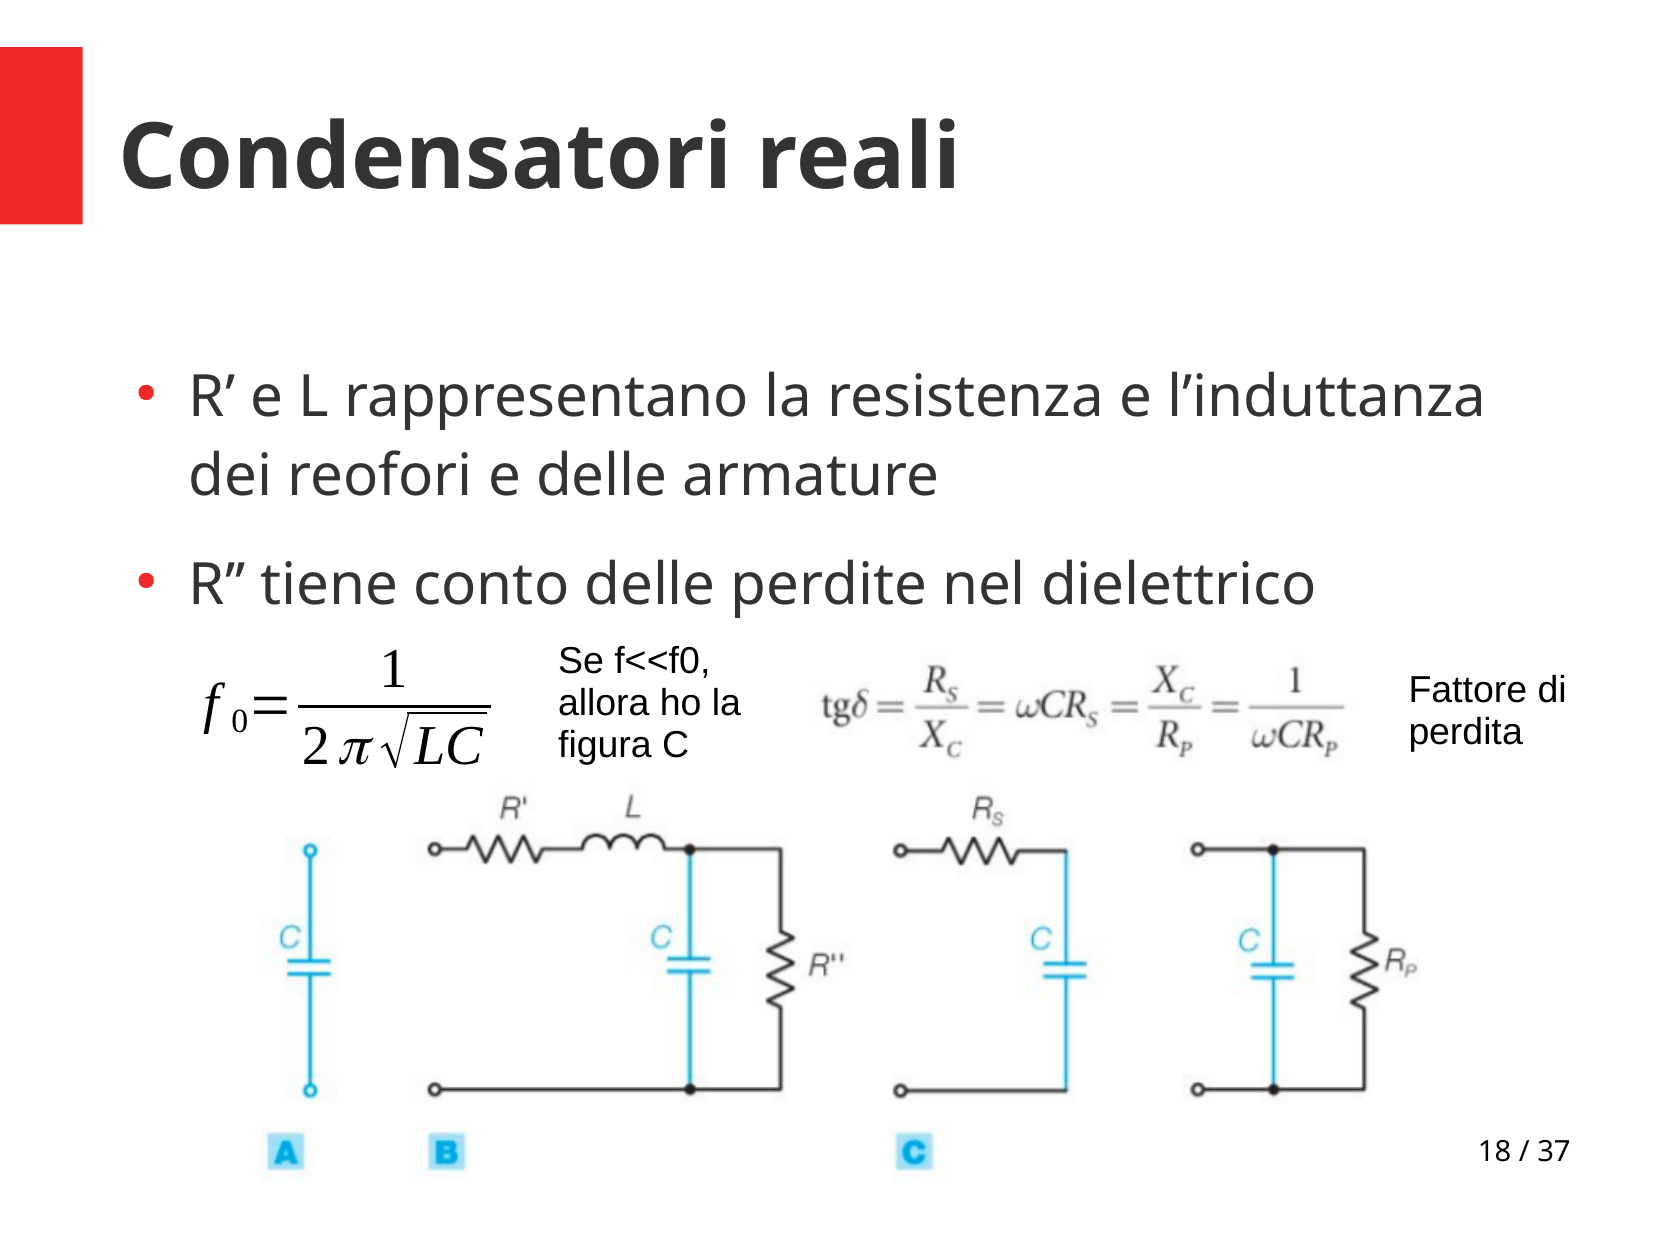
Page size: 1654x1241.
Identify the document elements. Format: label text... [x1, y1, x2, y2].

list R’ e L rappresentano la resistenza e l’induttanza dei reofori e delle armature R’’ tiene conto delle perdite nel dielettrico [118, 354, 1536, 1074]
title Condensatori reali [118, 49, 1571, 257]
text_box Se f<<f0, allora ho la figura C [543, 631, 792, 773]
picture [259, 779, 1431, 1211]
text_box Fattore di perdita [1393, 661, 1654, 761]
chart [188, 637, 508, 777]
picture [803, 633, 1355, 768]
